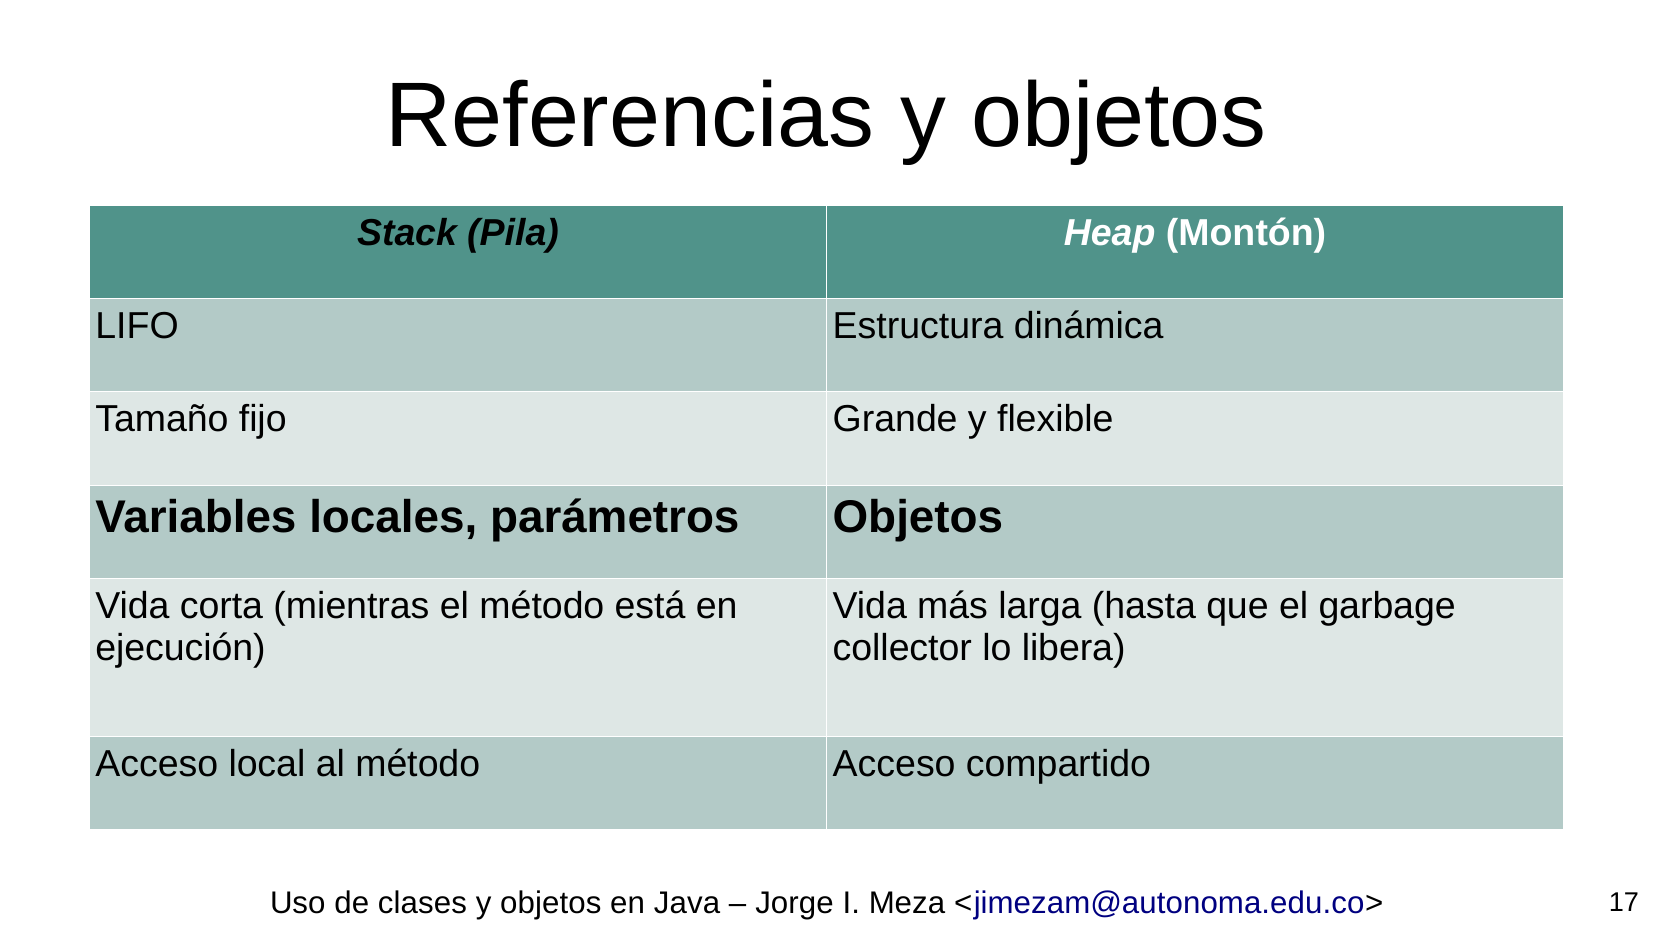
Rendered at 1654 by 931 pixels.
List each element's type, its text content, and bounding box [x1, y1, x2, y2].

table_cell LIFO [90, 299, 826, 391]
table_cell Tamaño fijo [90, 392, 826, 485]
table_cell Objetos [827, 486, 1563, 578]
table_cell Variables locales, parámetros [90, 486, 826, 578]
table_cell Estructura dinámica [827, 299, 1563, 391]
table_header Stack (Pila) [90, 206, 826, 298]
table_cell Acceso compartido [827, 737, 1563, 829]
table_header Heap (Montón) [827, 206, 1563, 298]
table_cell Grande y flexible [827, 392, 1563, 485]
table_cell Vida corta (mientras el método está en ejecución) [90, 579, 826, 736]
table_cell Acceso local al método [90, 737, 826, 829]
table_cell Vida más larga (hasta que el garbage collector lo libera) [827, 579, 1563, 736]
title Referencias y objetos [82, 37, 1571, 193]
